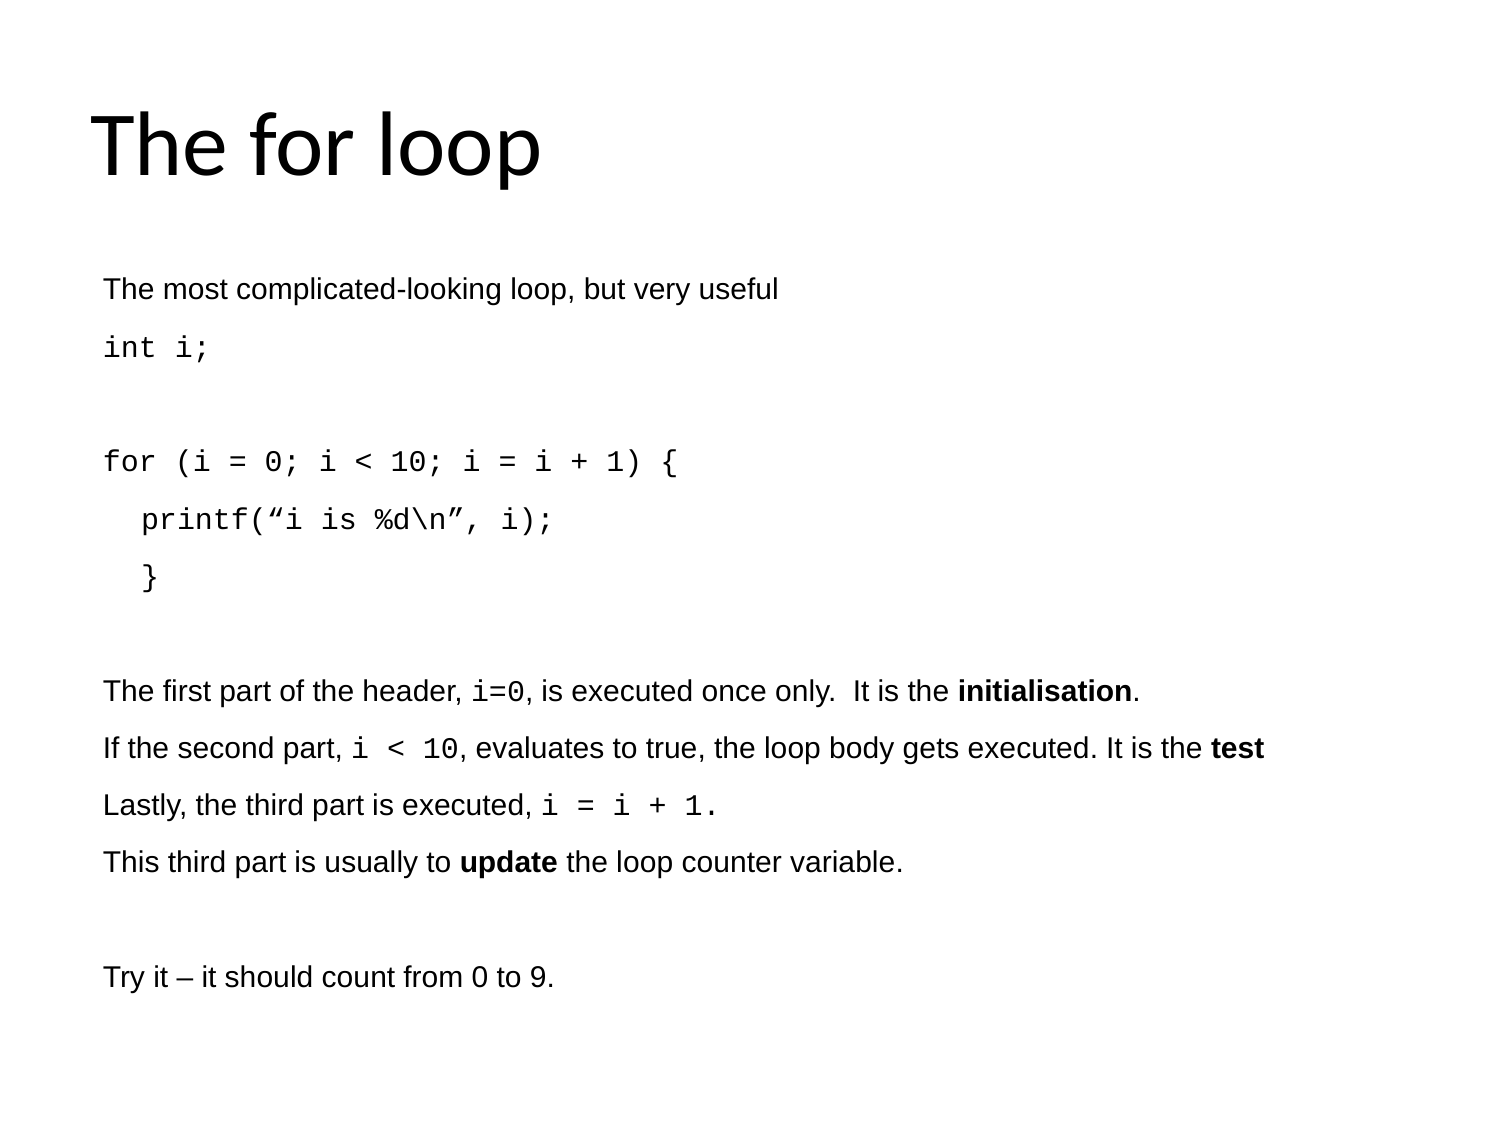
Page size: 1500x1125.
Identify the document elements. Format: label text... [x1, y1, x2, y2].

title The for loop [75, 45, 1425, 233]
list The most complicated-looking loop, but very useful int i; for (i = 0; i < 10; i = i + 1) { printf(“i is %d\n”, i); } The first part of the header, i=0, is executed once only. It is the initialisation. If the second part, i < 10, evaluates to true, the loop body gets executed. It is the test Lastly, the third part is executed, i = i + 1. This third part is usually to update the loop counter variable. Try it – it should count from 0 to 9. [75, 262, 1425, 1005]
